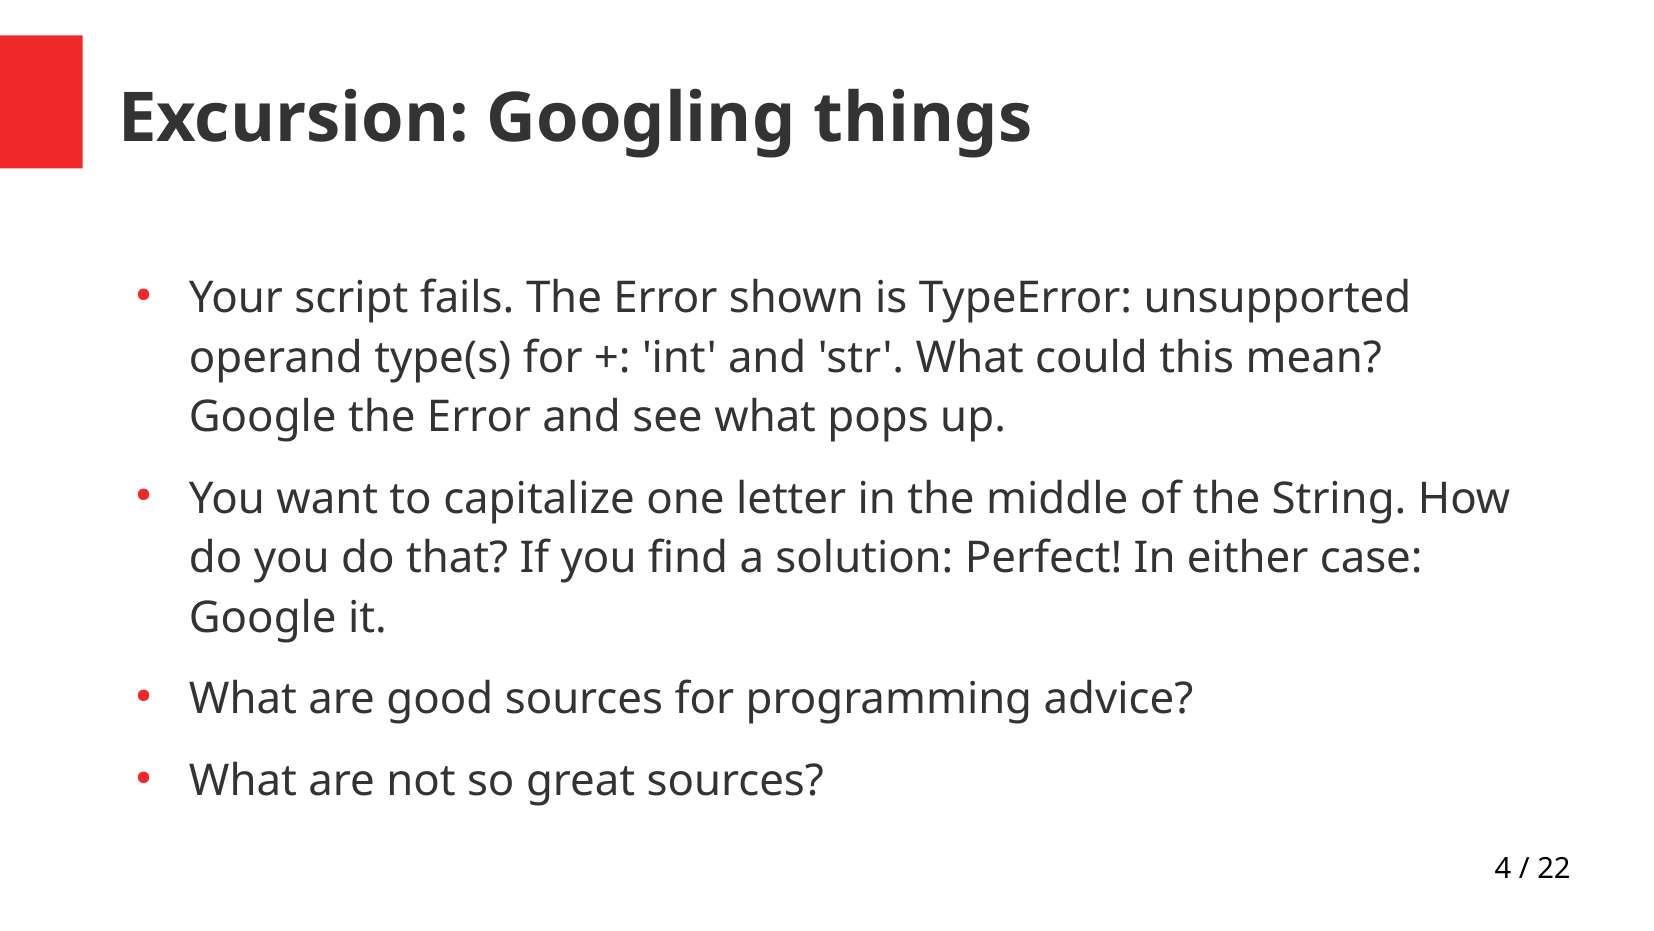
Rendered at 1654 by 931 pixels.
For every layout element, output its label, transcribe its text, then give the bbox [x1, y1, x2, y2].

list Your script fails. The Error shown is TypeError: unsupported operand type(s) for +: 'int' and 'str'. What could this mean? Google the Error and see what pops up. You want to capitalize one letter in the middle of the String. How do you do that? If you find a solution: Perfect! In either case: Google it. What are good sources for programming advice? What are not so great sources? [118, 265, 1536, 806]
title Excursion: Googling things [118, 37, 1571, 193]
